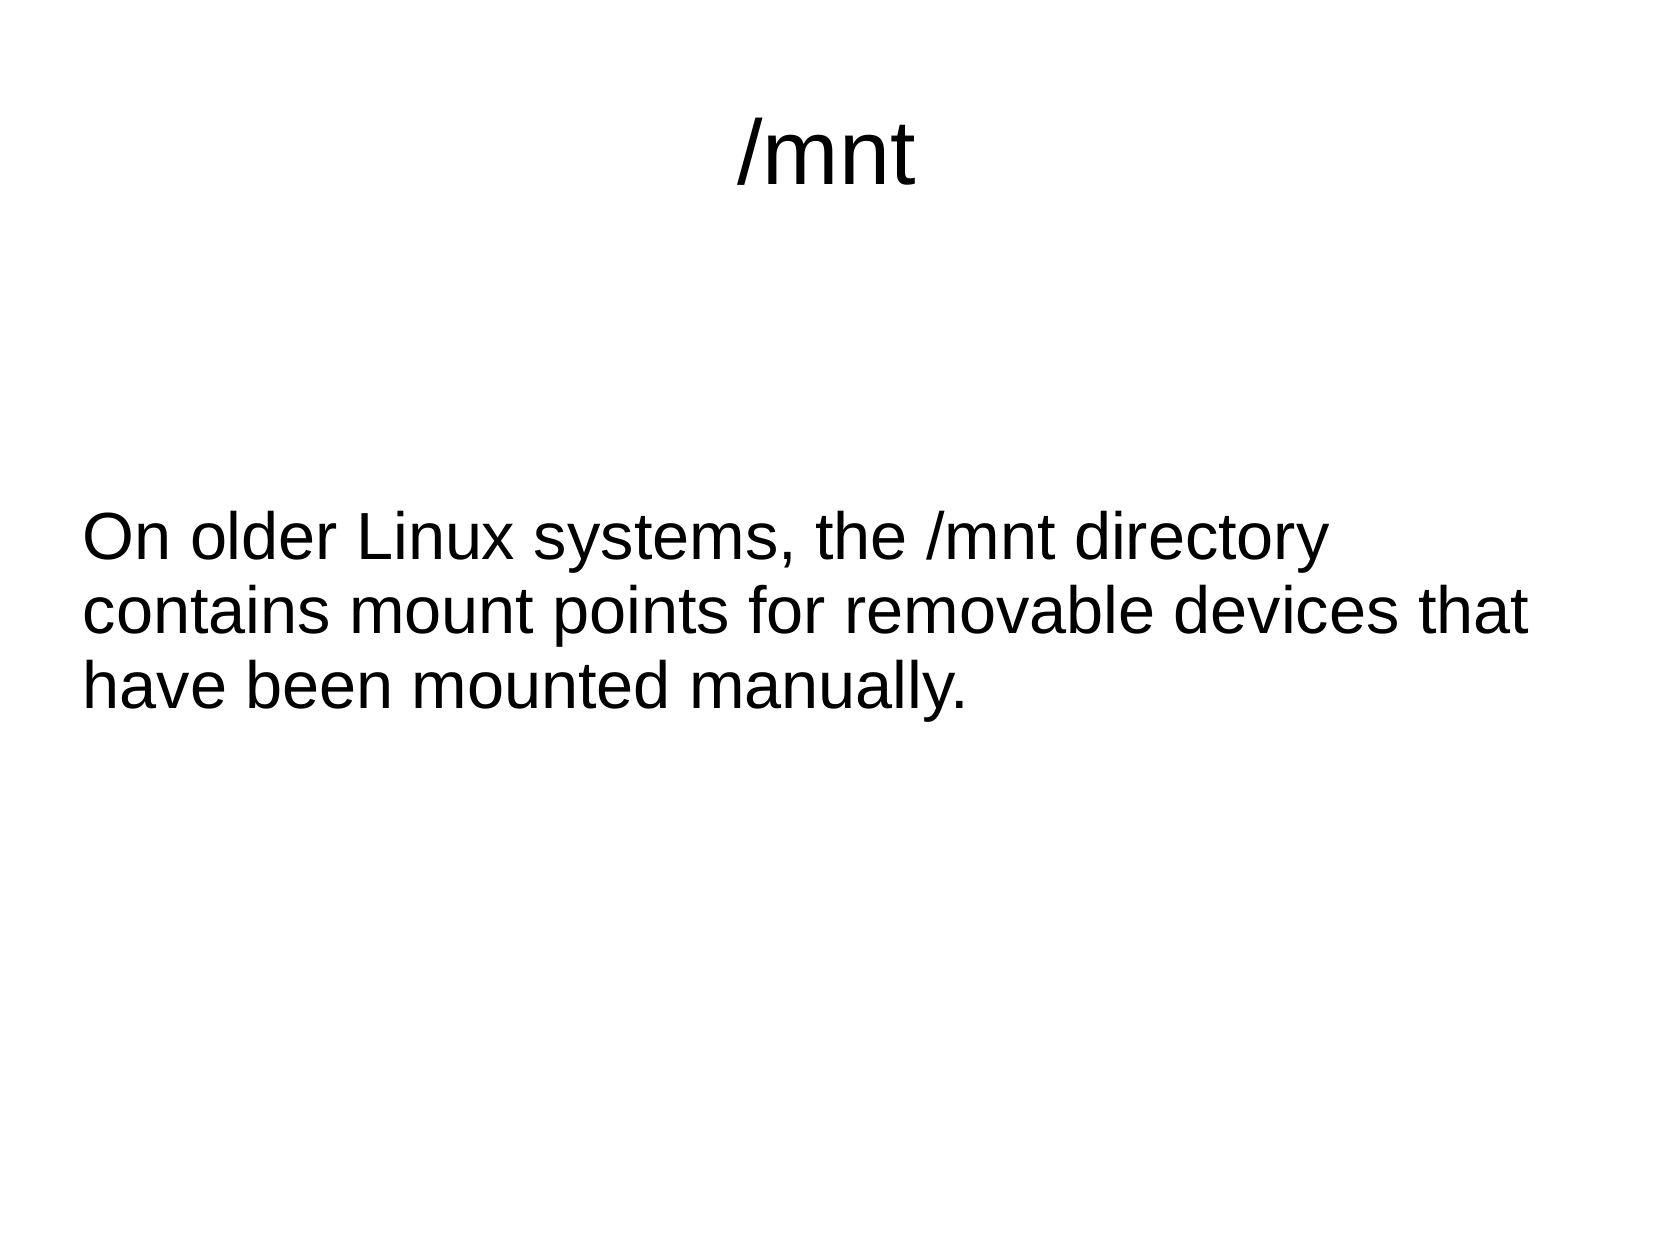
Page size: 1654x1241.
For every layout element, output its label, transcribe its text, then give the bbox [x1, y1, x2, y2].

title /mnt [82, 49, 1571, 257]
list On older Linux systems, the /mnt directory contains mount points for removable devices that have been mounted manually. [82, 290, 1571, 1010]
